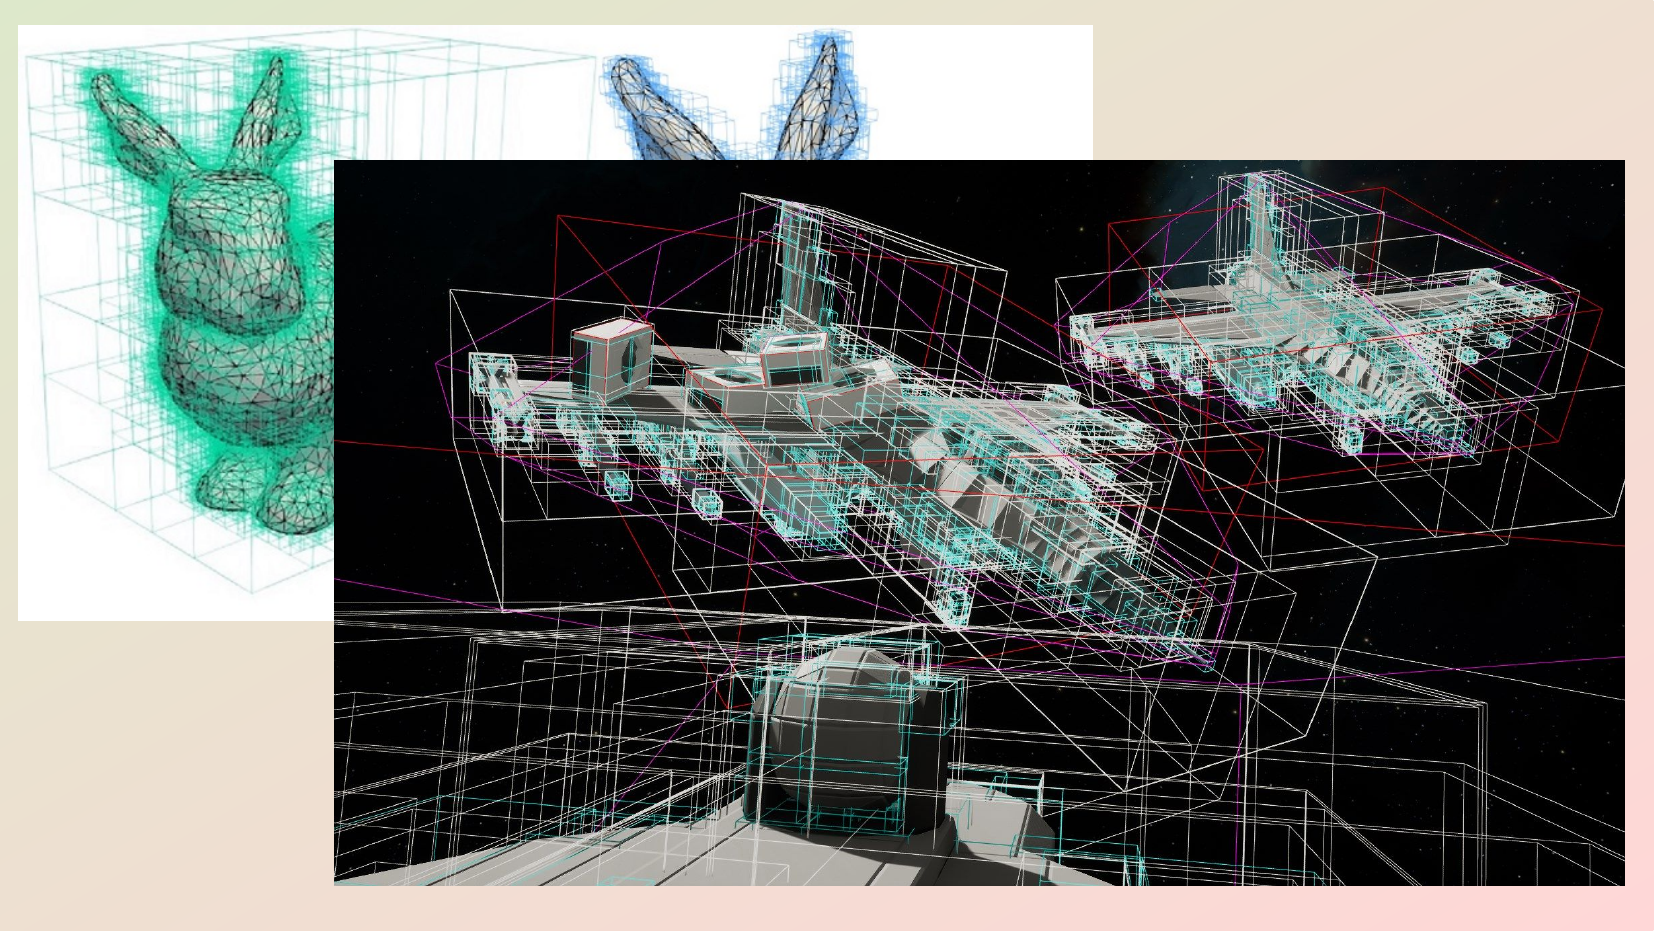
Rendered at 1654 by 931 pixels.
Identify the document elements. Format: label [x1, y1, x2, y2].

picture [18, 25, 1625, 886]
